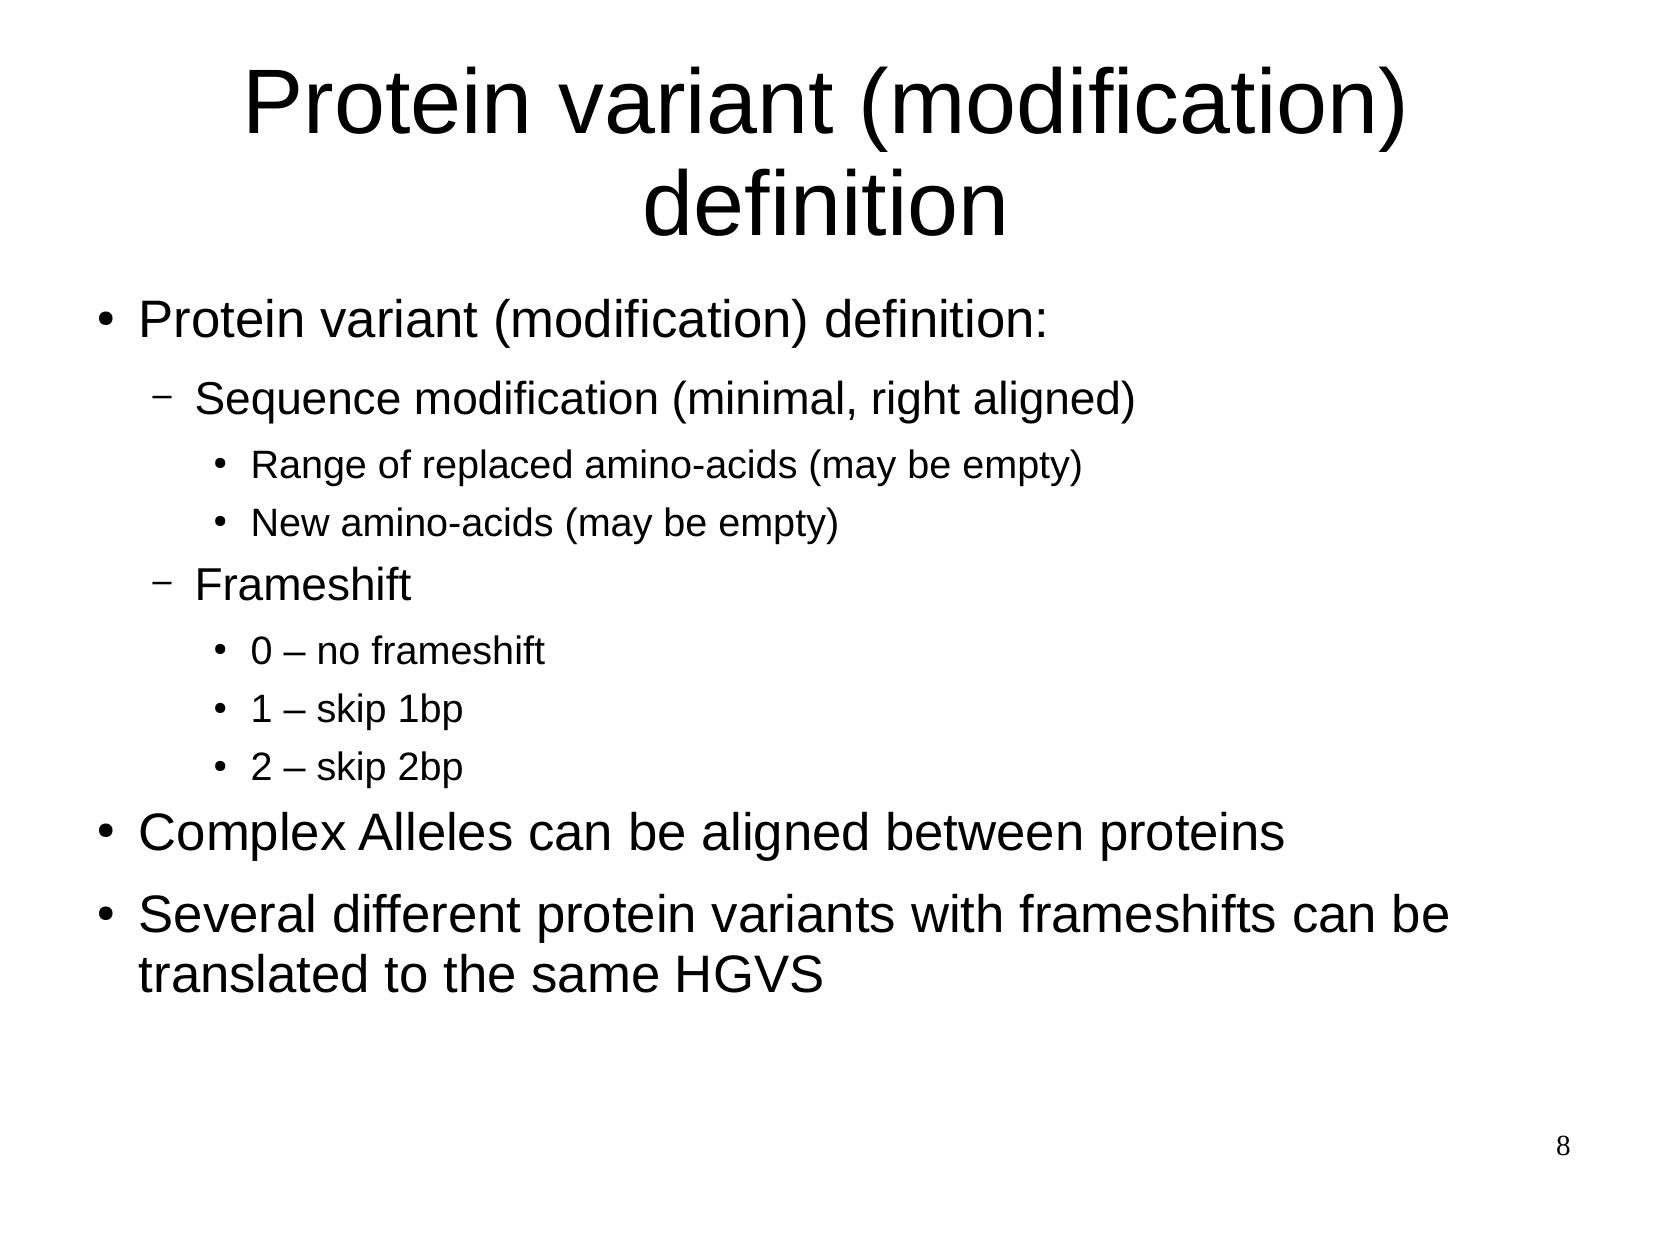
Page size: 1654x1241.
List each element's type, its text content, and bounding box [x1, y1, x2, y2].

title Protein variant (modification) definition [82, 49, 1571, 257]
list Protein variant (modification) definition: Sequence modification (minimal, right aligned) Range of replaced amino-acids (may be empty) New amino-acids (may be empty) Frameshift 0 – no frameshift 1 – skip 1bp 2 – skip 2bp Complex Alleles can be aligned between proteins Several different protein variants with frameshifts can be translated to the same HGVS [82, 290, 1571, 1010]
